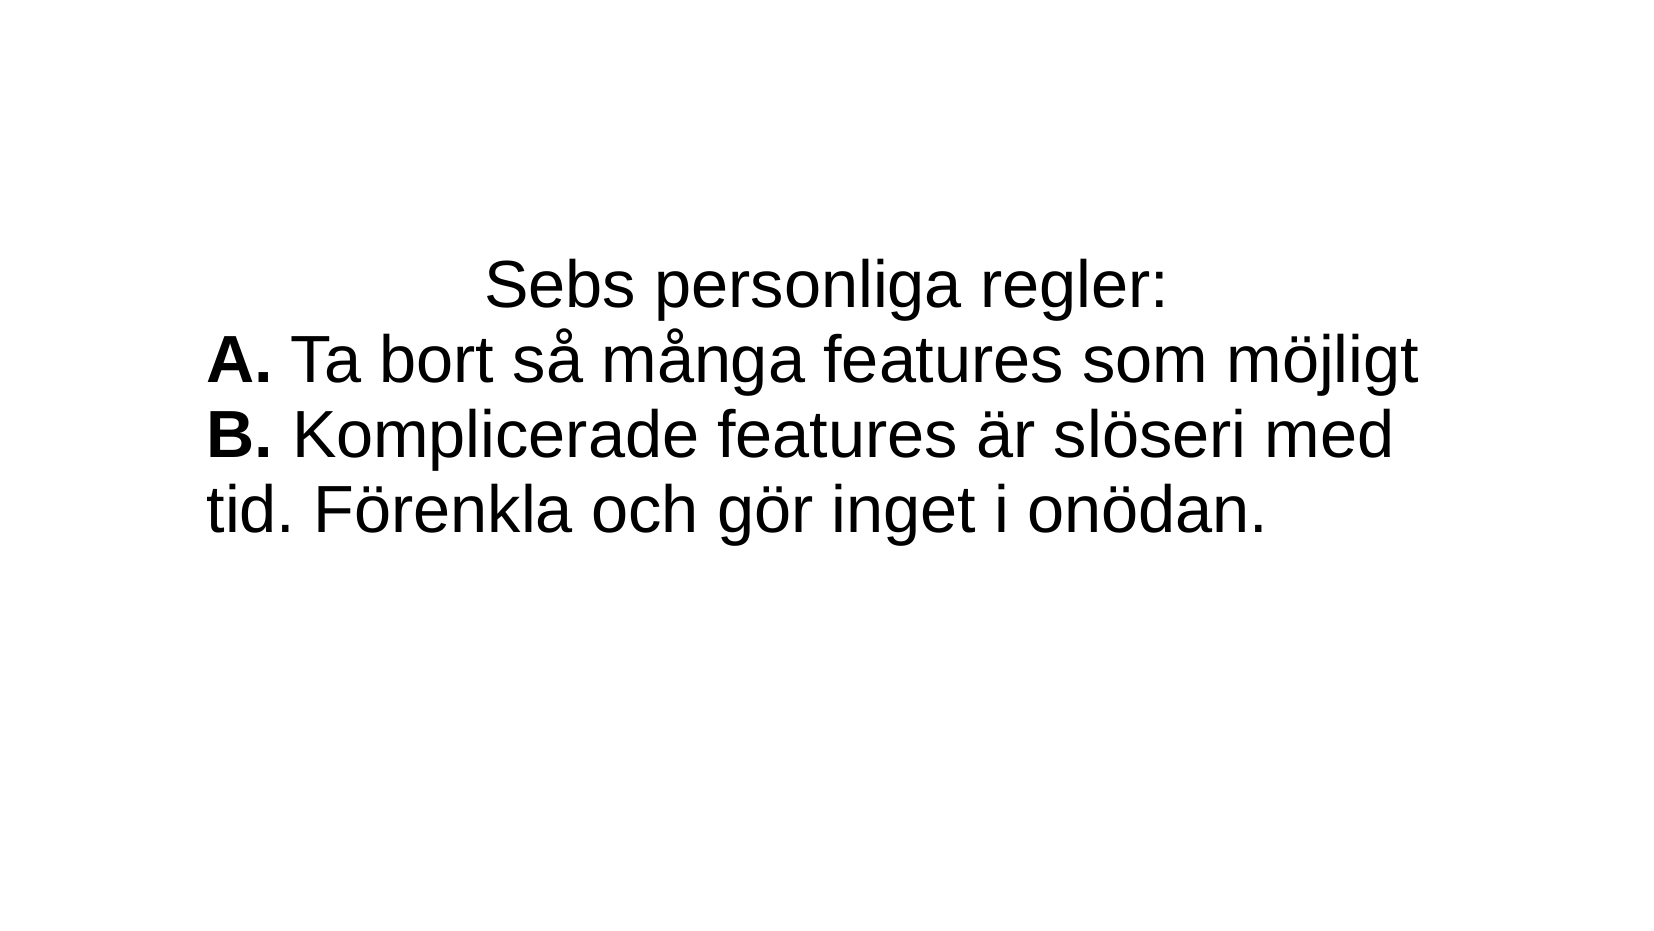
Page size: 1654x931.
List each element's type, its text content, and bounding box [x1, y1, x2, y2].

subtitle Sebs personliga regler: A. Ta bort så många features som möjligt B. Komplicerade features är slöseri med tid. Förenkla och gör inget i onödan. [206, 37, 1447, 757]
